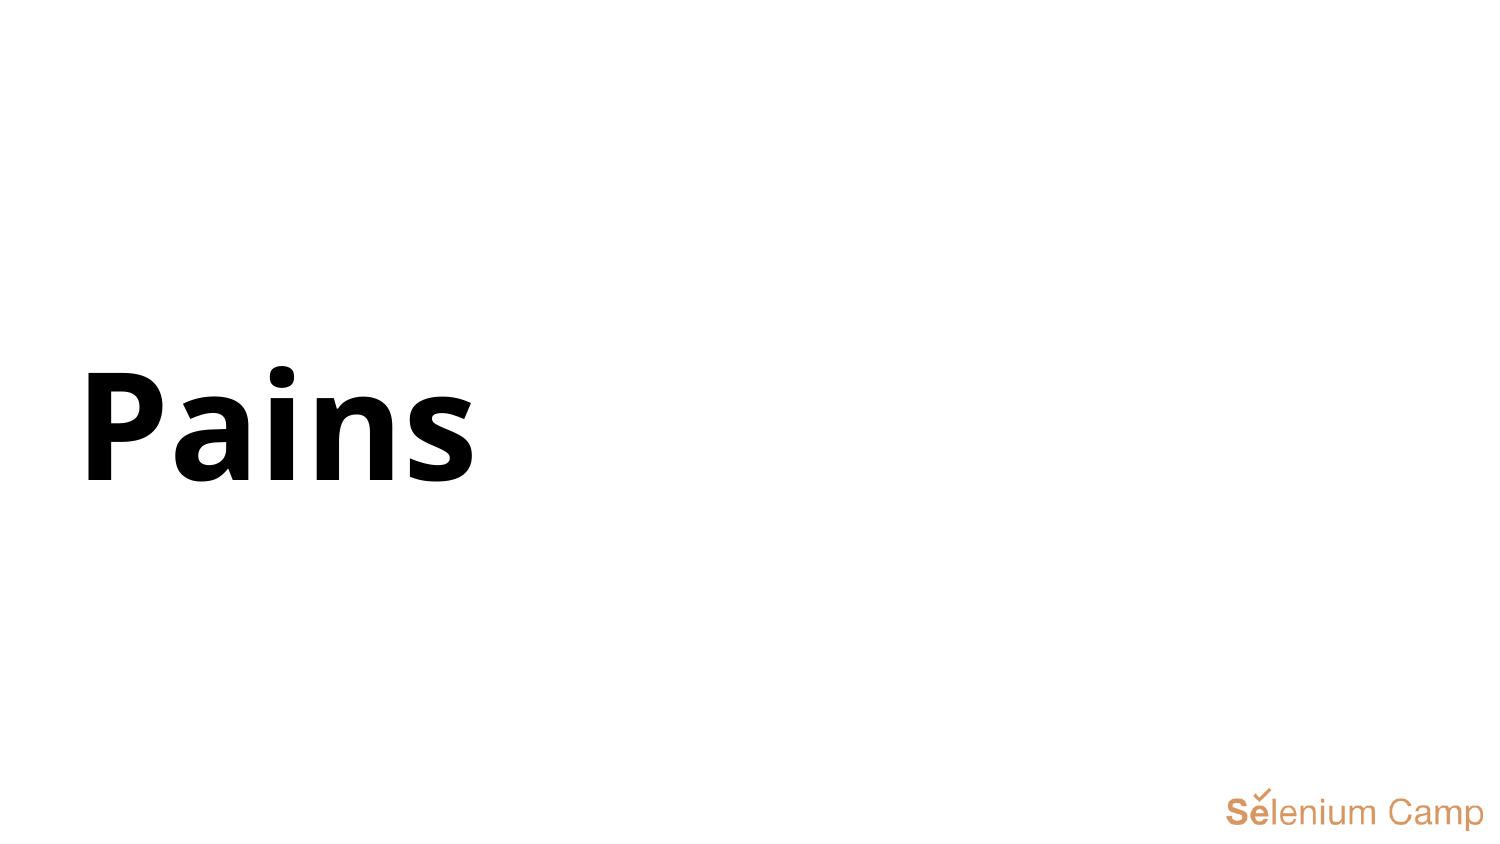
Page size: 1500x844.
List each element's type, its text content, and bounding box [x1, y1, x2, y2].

picture [1226, 787, 1483, 831]
title Pains [60, 60, 1441, 781]
